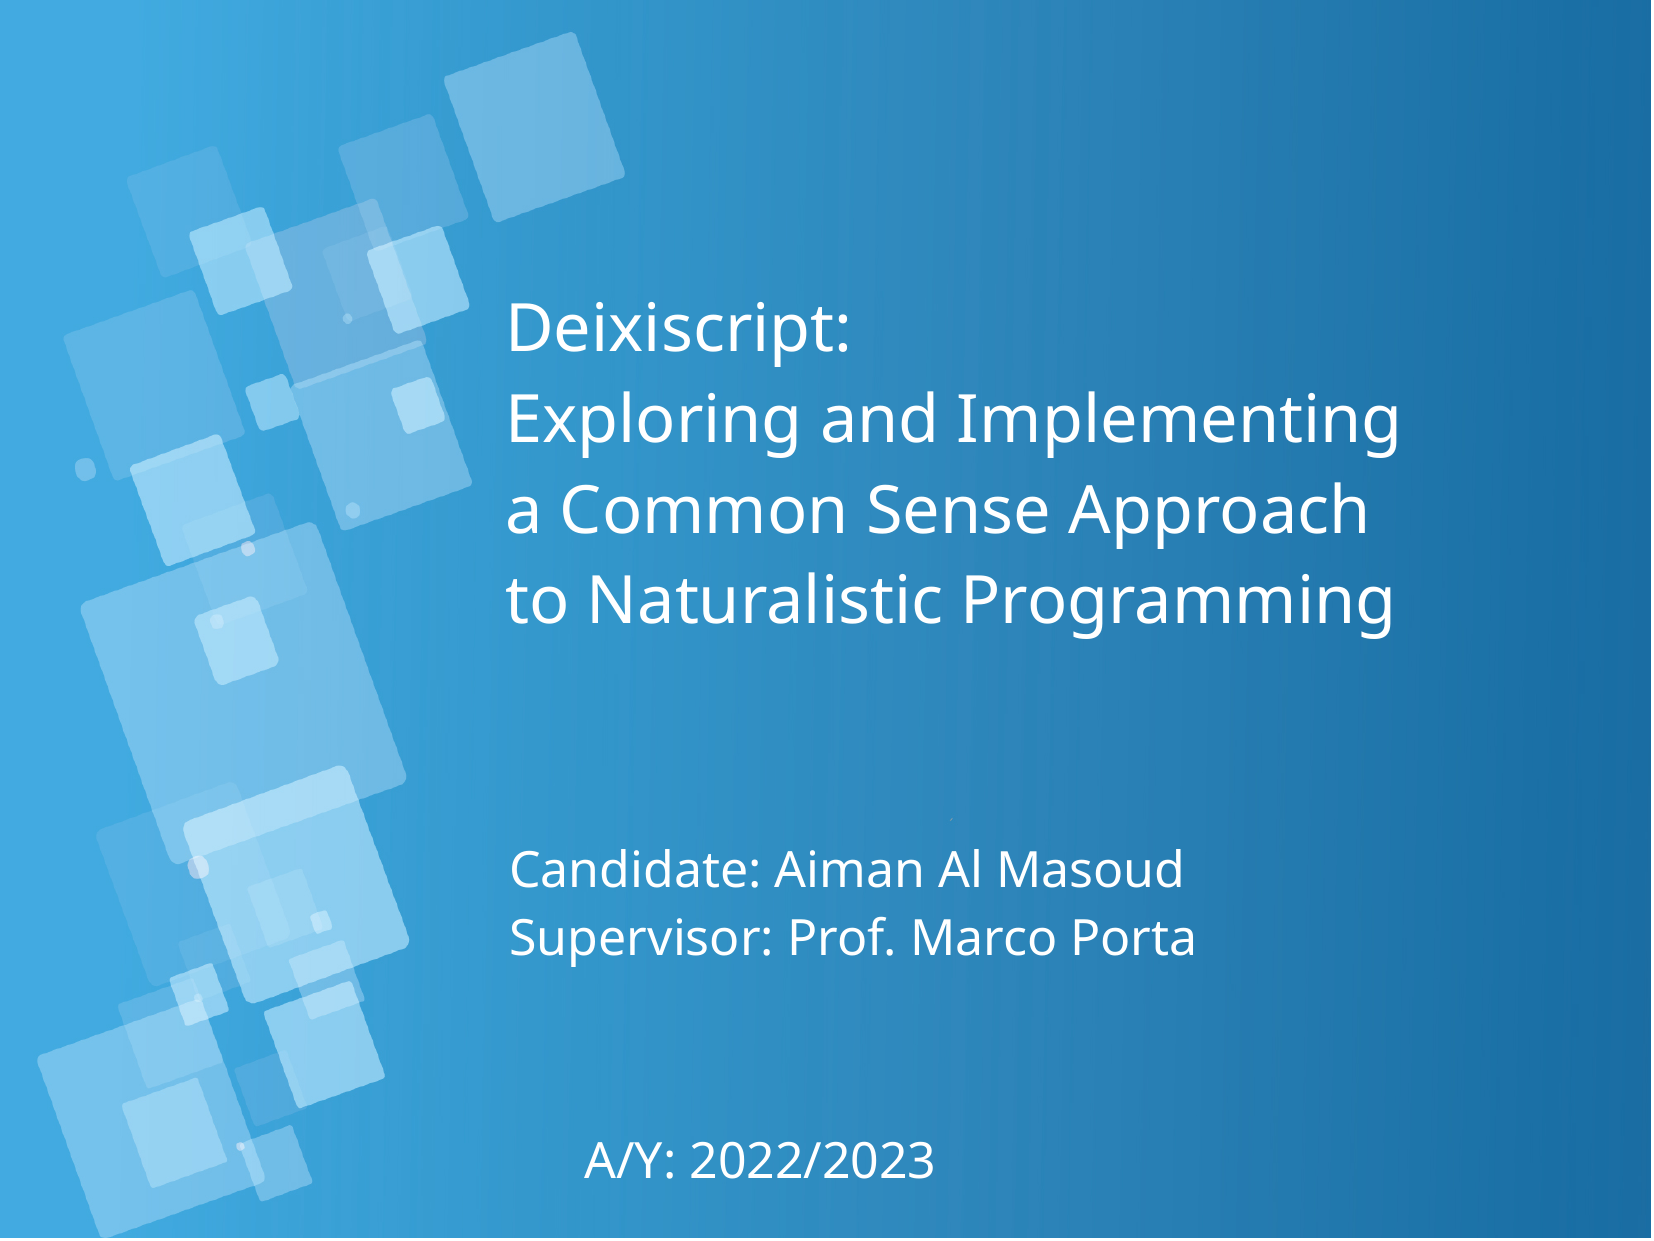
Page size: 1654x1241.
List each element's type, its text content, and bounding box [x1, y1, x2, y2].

subtitle Candidate: Aiman Al Masoud Supervisor: Prof. Marco Porta [509, 787, 1538, 1018]
title Deixiscript: Exploring and Implementing a Common Sense Approach to Naturalistic Programming [505, 199, 1654, 725]
picture [0, 0, 1651, 1238]
text_box A/Y: 2022/2023 [584, 1078, 1013, 1241]
